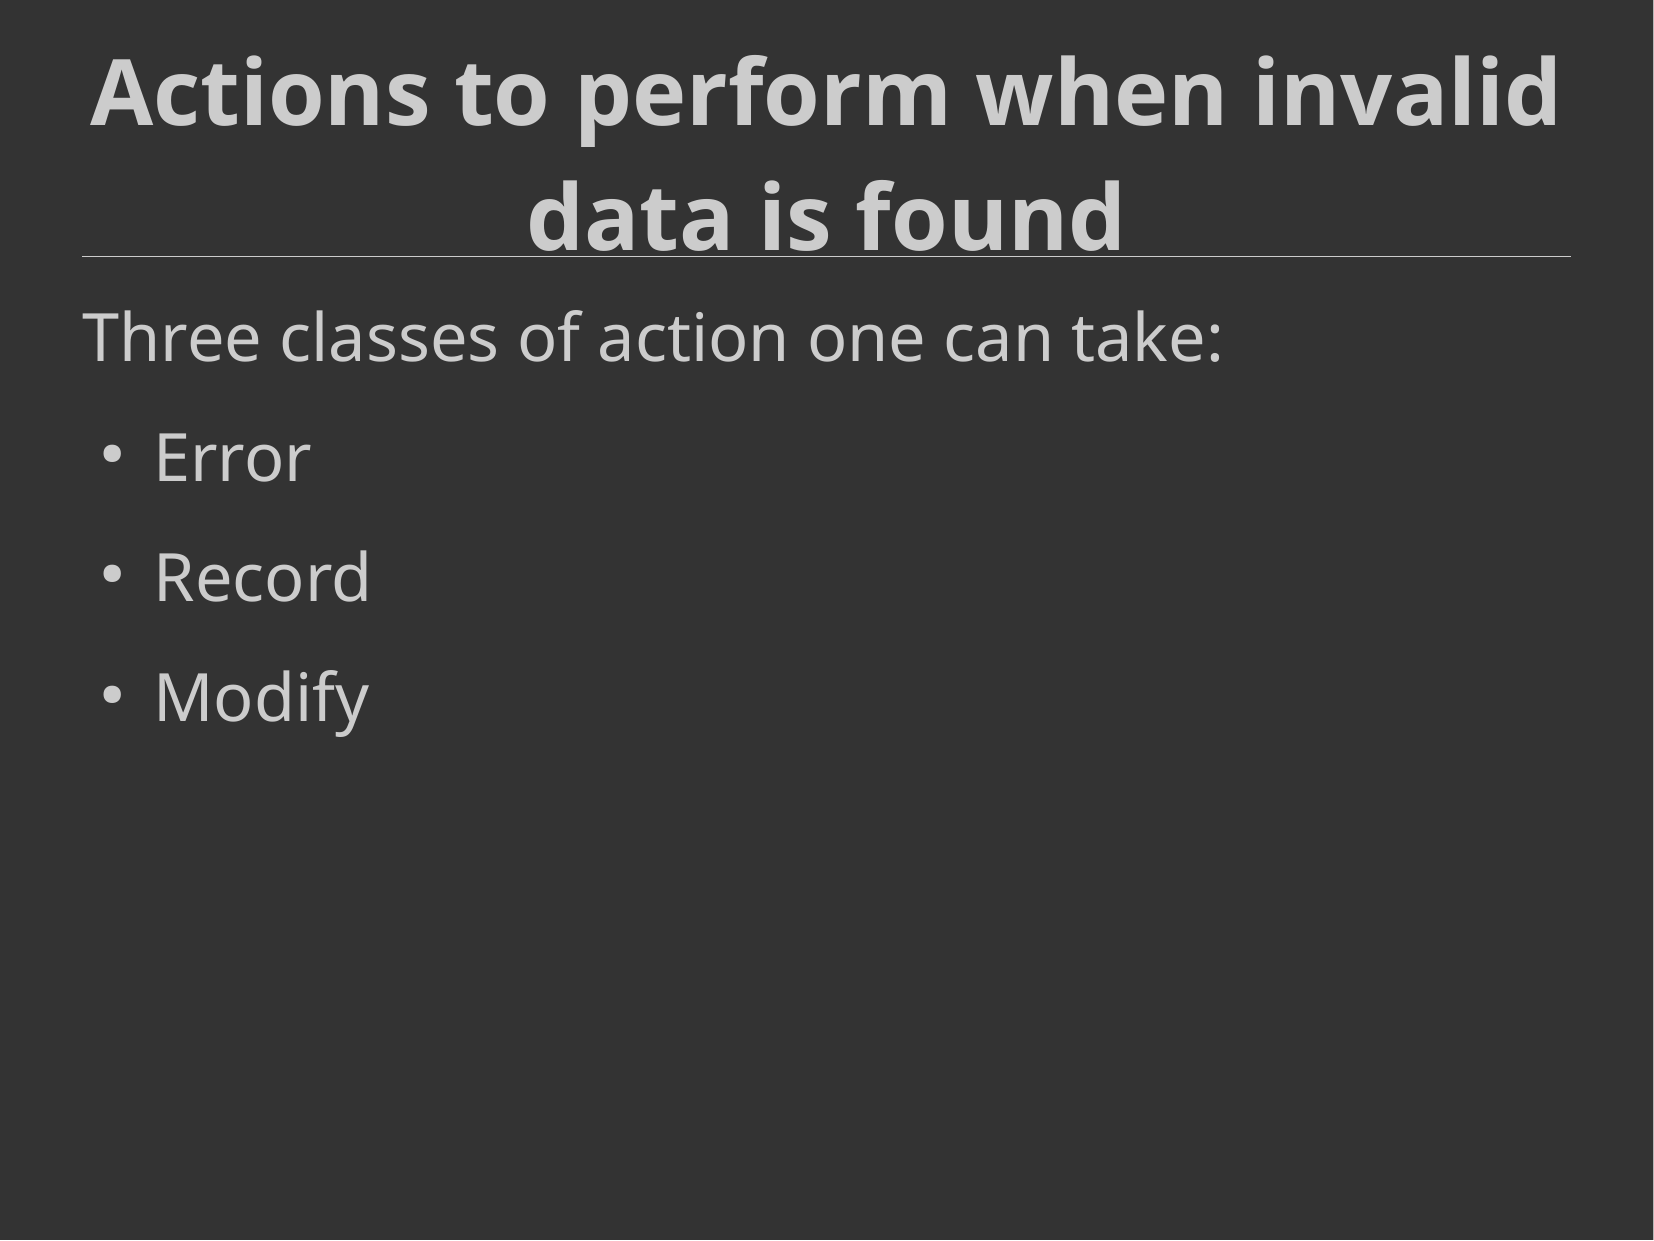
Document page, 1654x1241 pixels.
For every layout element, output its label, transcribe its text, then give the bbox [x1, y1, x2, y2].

title Actions to perform when invalid data is found [82, 45, 1571, 260]
list Three classes of action one can take: Error Record Modify [82, 290, 1571, 1010]
